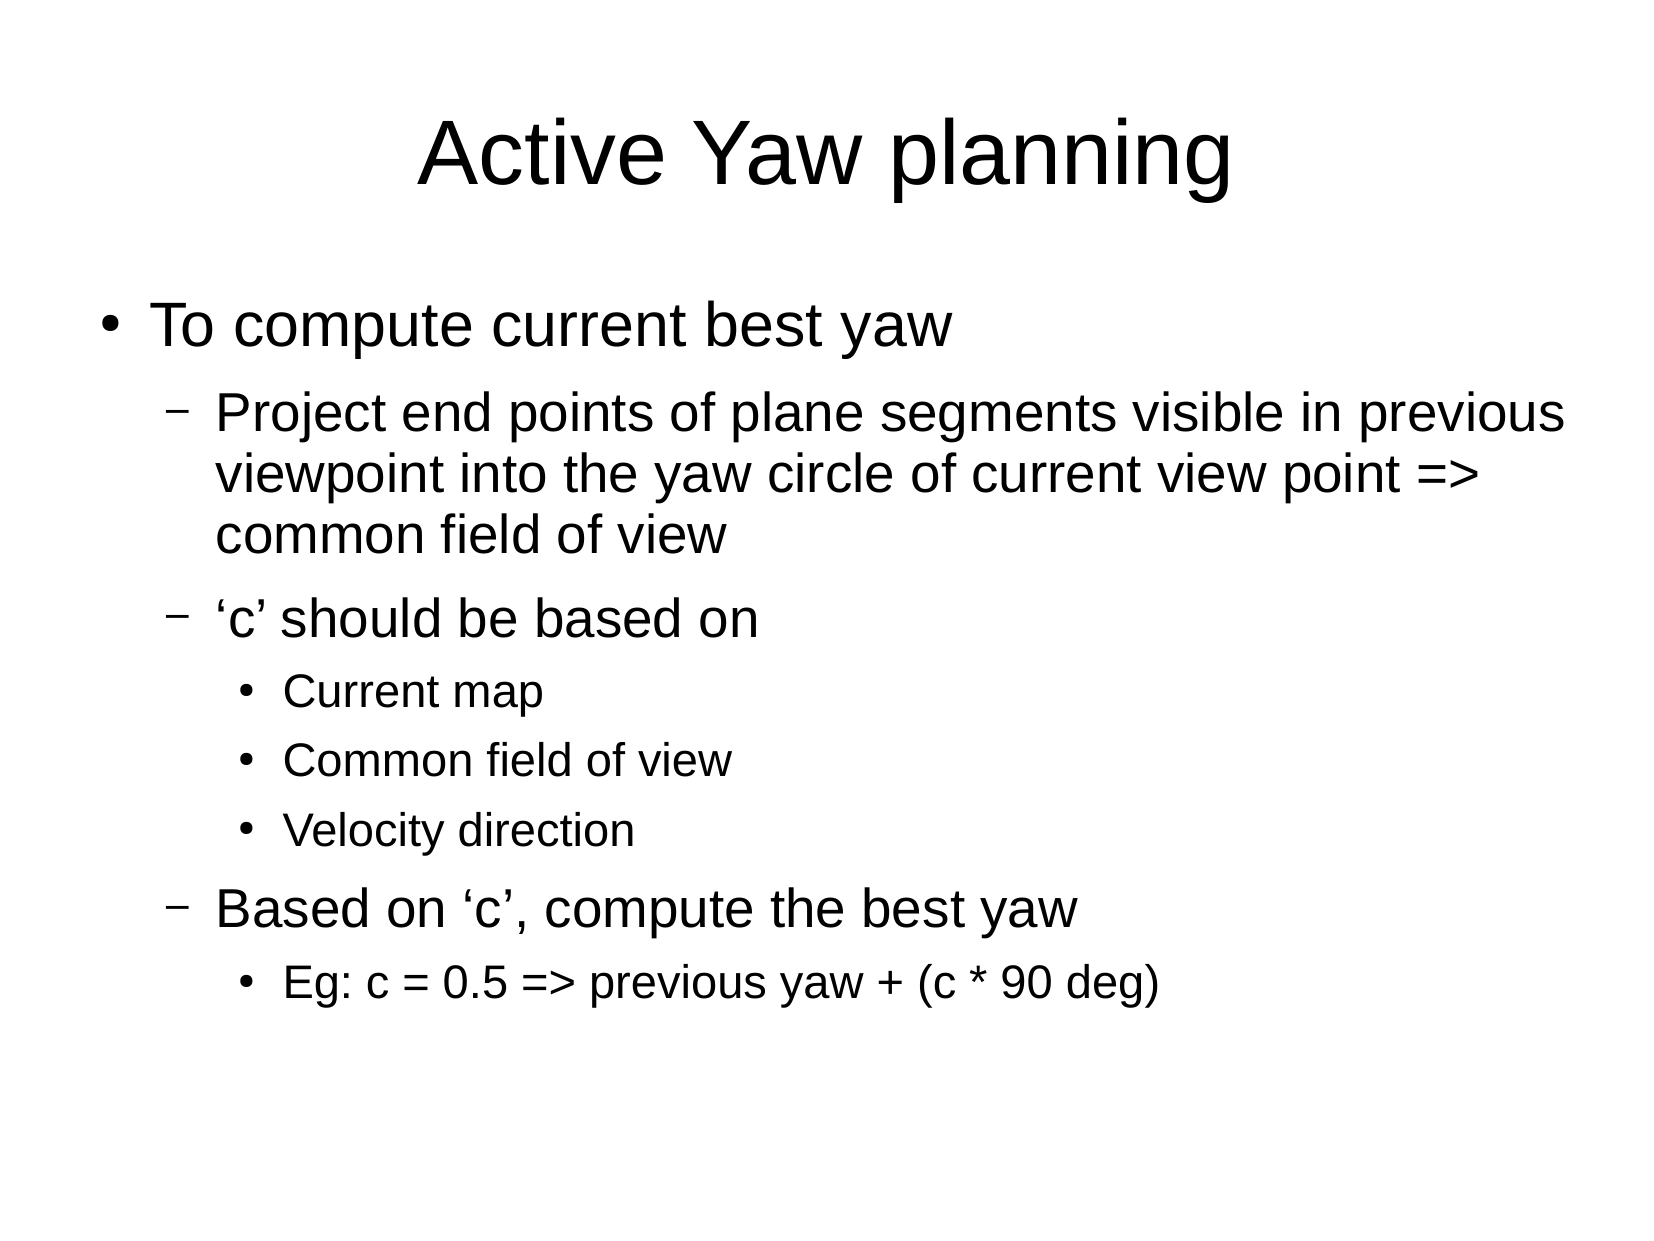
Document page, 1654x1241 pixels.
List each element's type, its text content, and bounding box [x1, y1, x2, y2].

list To compute current best yaw Project end points of plane segments visible in previous viewpoint into the yaw circle of current view point => common field of view ‘c’ should be based on Current map Common field of view Velocity direction Based on ‘c’, compute the best yaw Eg: c = 0.5 => previous yaw + (c * 90 deg) [82, 290, 1571, 1010]
title Active Yaw planning [82, 49, 1571, 257]
